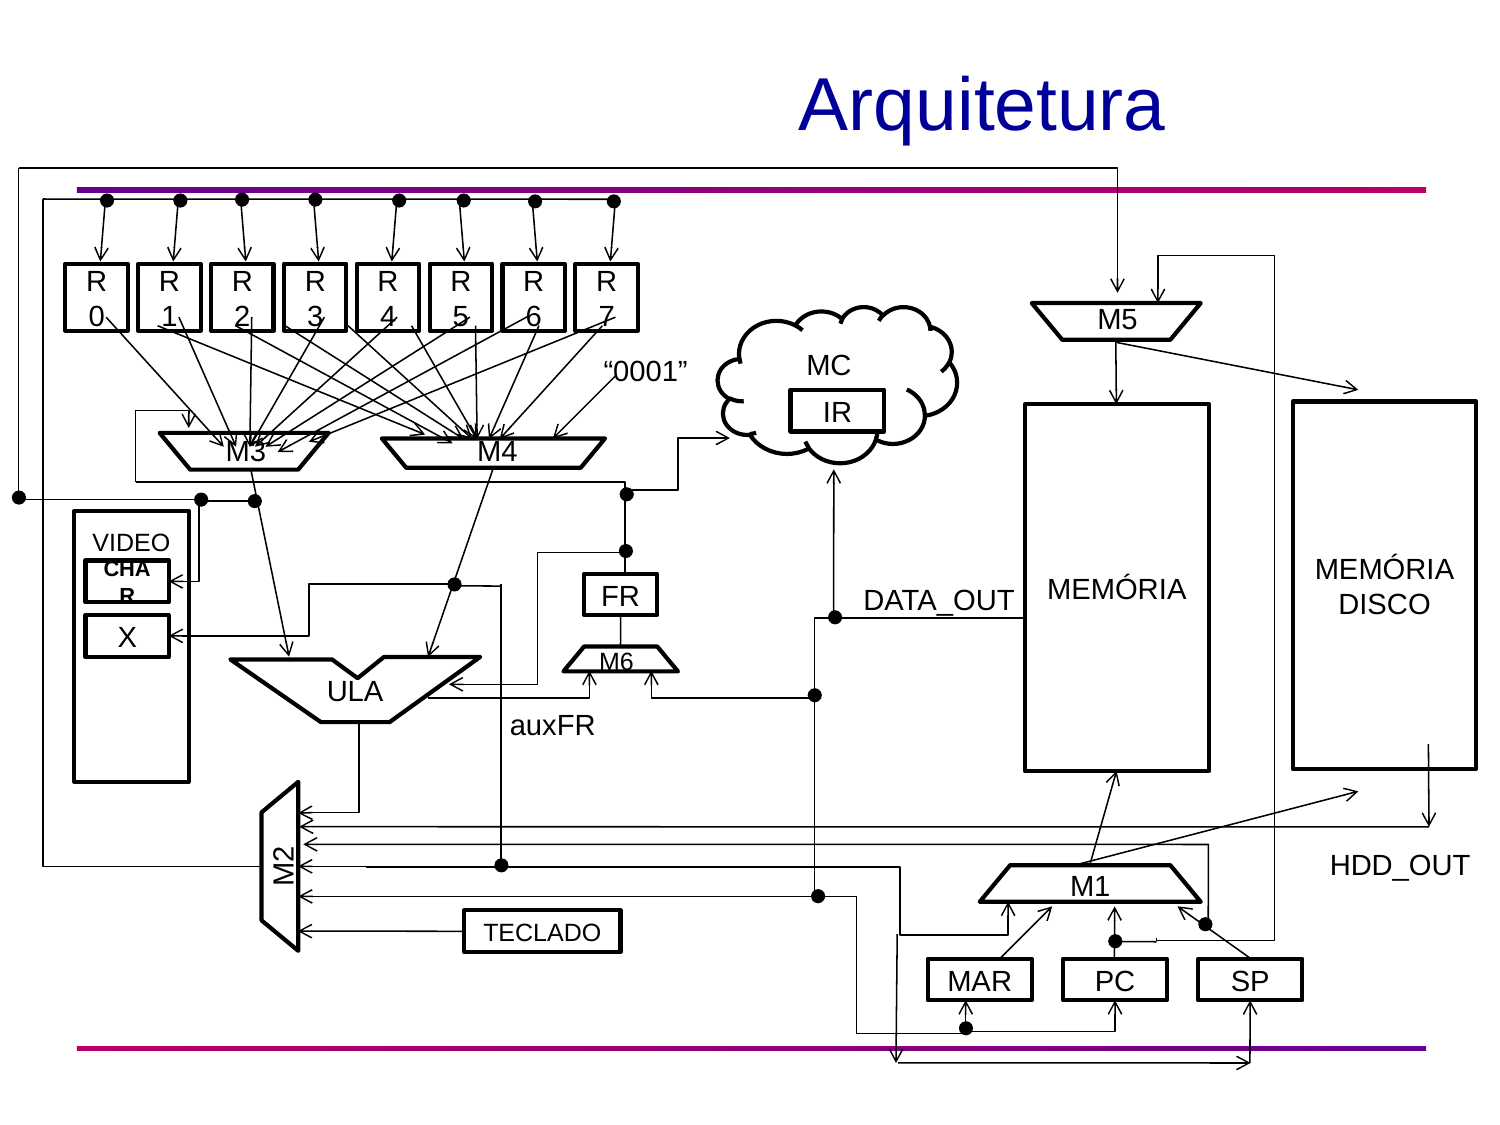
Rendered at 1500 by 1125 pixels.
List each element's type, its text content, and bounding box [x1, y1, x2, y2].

text_box M6 [584, 637, 649, 683]
text_box FR [584, 573, 657, 616]
text_box auxFR [495, 698, 611, 749]
text_box SP [1198, 958, 1303, 1001]
text_box [811, 889, 826, 904]
text_box [1198, 917, 1213, 932]
text_box [513, 325, 603, 424]
text_box [828, 610, 843, 625]
text_box [528, 194, 543, 209]
text_box R1 [138, 263, 201, 331]
text_box ULA [230, 656, 481, 723]
text_box [194, 492, 209, 507]
text_box [106, 317, 194, 414]
text_box R2 [211, 263, 274, 331]
text_box HDD_OUT [1315, 838, 1486, 889]
text_box [1031, 303, 1082, 340]
text_box [157, 316, 616, 470]
text_box [99, 193, 115, 208]
text_box [494, 858, 509, 873]
text_box [1108, 934, 1123, 949]
text_box R4 [384, 310, 390, 319]
text_box [626, 491, 634, 502]
text_box MEMÓRIA DISCO [1292, 401, 1477, 769]
text_box [247, 494, 257, 509]
text_box R0 [65, 263, 128, 331]
text_box TECLADO [464, 910, 621, 952]
text_box [234, 192, 250, 207]
text_box [626, 543, 634, 559]
text_box M5 [1082, 292, 1153, 343]
text_box [308, 192, 323, 207]
title Arquitetura [153, 35, 1500, 154]
text_box [19, 490, 27, 499]
text_box [447, 577, 462, 592]
text_box IR [790, 389, 885, 432]
text_box M3 [210, 424, 281, 475]
text_box [392, 193, 407, 208]
text_box VIDEO [74, 511, 189, 782]
text_box PC [1062, 958, 1168, 1001]
text_box M1 [979, 865, 1201, 902]
text_box [257, 494, 262, 506]
text_box [618, 544, 624, 558]
text_box M2 [261, 781, 299, 951]
text_box M4 [462, 424, 533, 475]
text_box R7 [584, 323, 603, 331]
text_box [173, 193, 188, 208]
text_box [563, 646, 584, 672]
text_box R7 [575, 263, 638, 331]
text_box R3 [283, 263, 347, 331]
text_box [649, 646, 678, 672]
text_box MEMÓRIA [1025, 404, 1209, 772]
text_box [619, 487, 624, 501]
text_box [606, 194, 621, 209]
text_box DATA_OUT [848, 573, 1030, 624]
text_box R6 [529, 315, 537, 324]
text_box [807, 688, 822, 703]
text_box MAR [927, 958, 1032, 1001]
text_box “0001” [588, 344, 703, 395]
text_box [456, 193, 471, 208]
text_box CHAR [85, 560, 169, 603]
text_box [958, 1021, 974, 1036]
text_box [533, 438, 606, 468]
text_box MC [717, 307, 958, 464]
text_box R6 [502, 263, 565, 331]
text_box [1153, 303, 1201, 340]
text_box X [85, 615, 169, 657]
text_box [11, 490, 26, 505]
text_box R4 [356, 263, 420, 331]
text_box R5 [429, 263, 493, 331]
text_box [159, 416, 210, 470]
